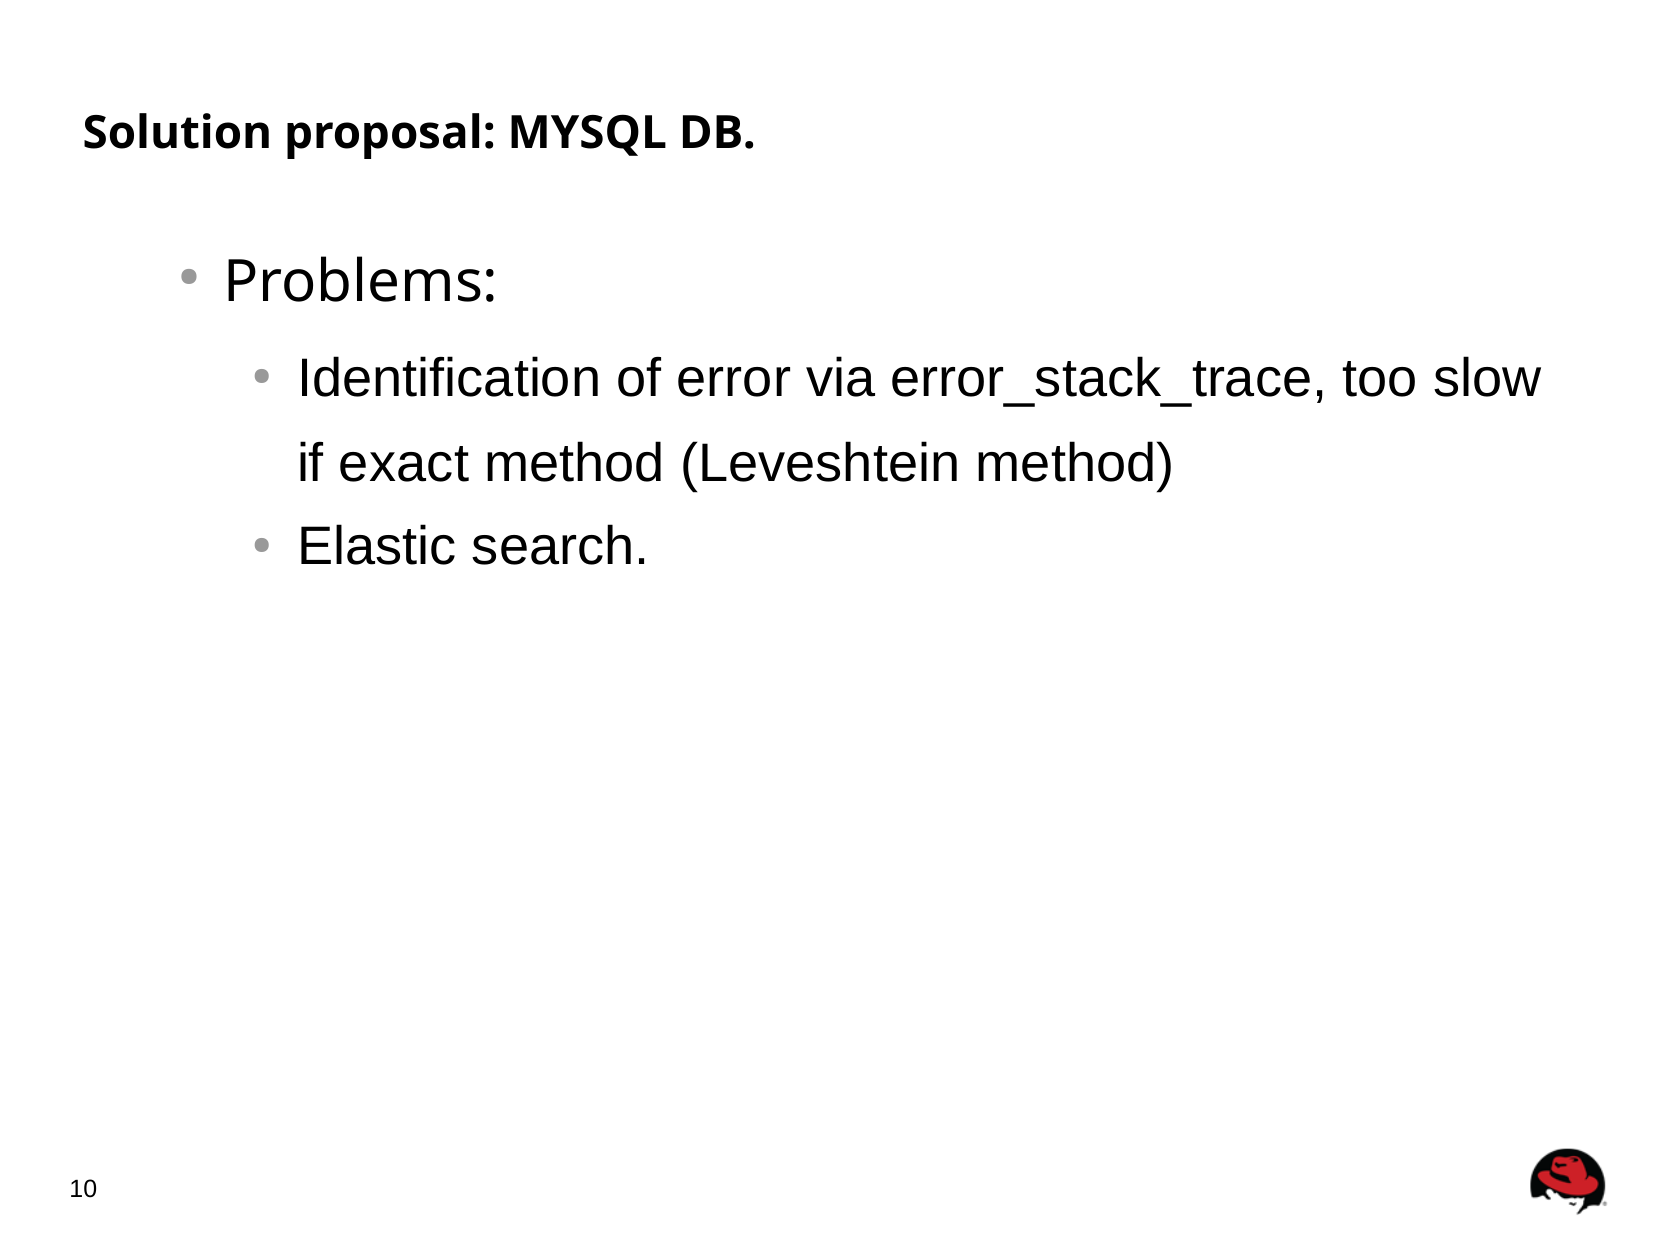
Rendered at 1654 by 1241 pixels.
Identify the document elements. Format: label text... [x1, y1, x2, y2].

title Solution proposal: MYSQL DB. [82, 37, 1571, 226]
list Problems: Identification of error via error_stack_trace, too slow if exact method (Leveshtein method) Elastic search. [86, 238, 1576, 1129]
picture [1529, 1146, 1613, 1224]
